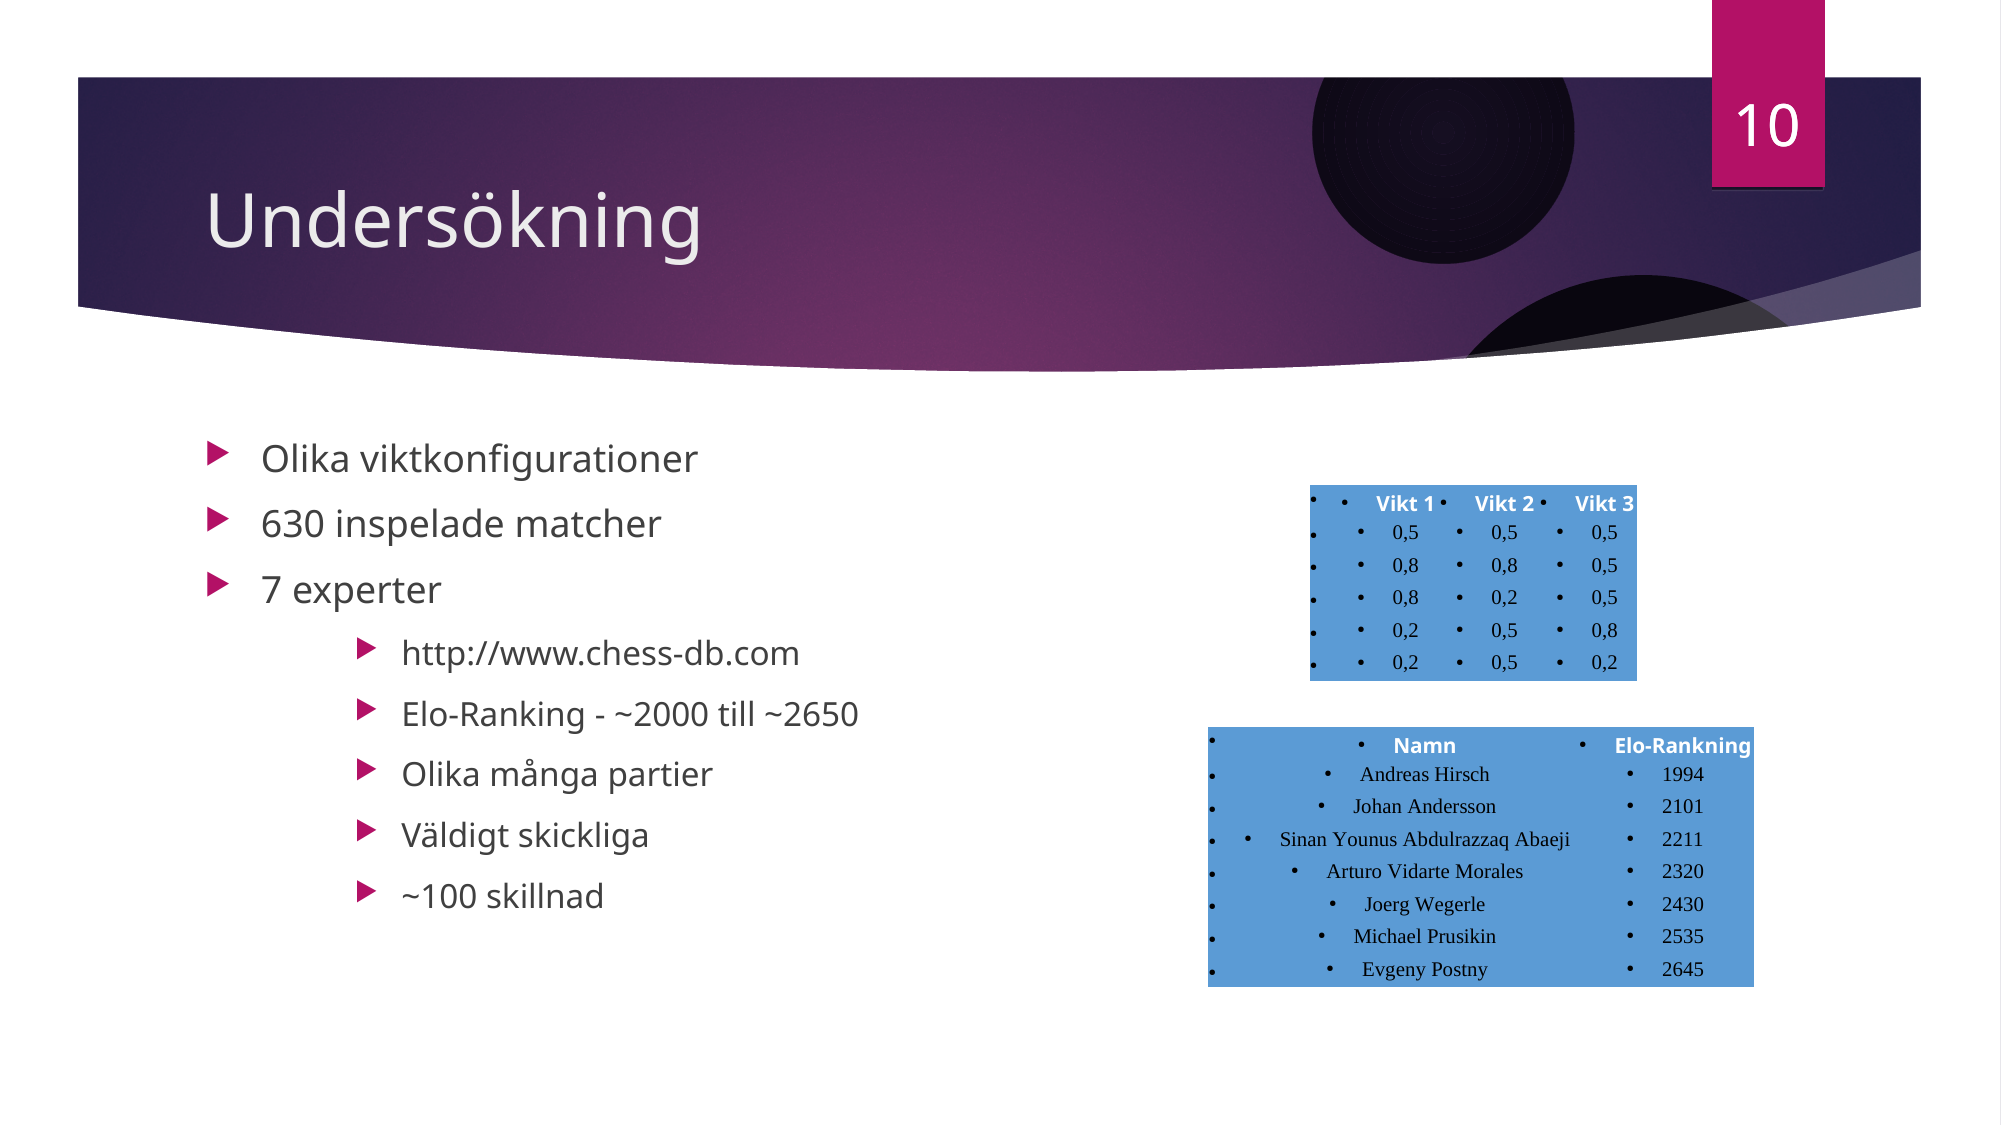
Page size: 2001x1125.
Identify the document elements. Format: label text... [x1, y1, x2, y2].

table_cell 2430 [1577, 889, 1754, 922]
table_cell 0,8 [1537, 615, 1637, 648]
table_cell 2101 [1577, 792, 1754, 824]
table_cell 0,2 [1537, 648, 1637, 681]
table_cell 2211 [1577, 824, 1754, 857]
table_cell [1208, 954, 1238, 987]
table_header Vikt 2 [1437, 485, 1537, 518]
table_cell Arturo Vidarte Morales [1238, 857, 1577, 889]
table_header [1310, 485, 1339, 518]
table_cell 0,2 [1437, 583, 1537, 615]
table_cell 0,8 [1339, 583, 1437, 615]
table_cell Joerg Wegerle [1238, 889, 1577, 922]
table_cell 0,5 [1437, 518, 1537, 550]
list Olika viktkonfigurationer 630 inspelade matcher 7 experter http://www.chess-db.com Elo-Ranking - ~2000 till ~2650 Olika många partier Väldigt skickliga ~100 skillnad [189, 427, 1638, 988]
table_header Vikt 1 [1339, 485, 1437, 518]
table_cell 1994 [1577, 759, 1754, 792]
table_header Namn [1238, 727, 1577, 759]
table_cell 0,2 [1339, 648, 1437, 681]
table_header Vikt 3 [1537, 485, 1637, 518]
table_cell [1208, 922, 1238, 954]
table_cell [1208, 792, 1238, 824]
table_cell 0,5 [1437, 648, 1537, 681]
table_cell 0,2 [1339, 615, 1437, 648]
table_header Elo-Rankning [1577, 727, 1754, 759]
table_cell 0,8 [1437, 550, 1537, 583]
table_cell 2320 [1577, 857, 1754, 889]
table_cell 0,5 [1437, 615, 1537, 648]
table_cell 0,5 [1339, 518, 1437, 550]
table_cell [1208, 857, 1238, 889]
text_box [1698, 48, 1836, 175]
table_cell [1310, 518, 1339, 550]
table_cell [1208, 889, 1238, 922]
table_cell [1310, 550, 1339, 583]
table_cell [1310, 615, 1339, 648]
table_cell 0,8 [1339, 550, 1437, 583]
table_cell [1310, 648, 1339, 681]
table_cell 2645 [1577, 954, 1754, 987]
table_cell [1208, 759, 1238, 792]
table_cell Evgeny Postny [1238, 954, 1577, 987]
table_cell 2535 [1577, 922, 1754, 954]
table_cell [1310, 583, 1339, 615]
table_cell Sinan Younus Abdulrazzaq Abaeji [1238, 824, 1577, 857]
table_cell 0,5 [1537, 550, 1637, 583]
table_cell [1208, 824, 1238, 857]
title Undersökning [189, 159, 1627, 276]
table_cell Andreas Hirsch [1238, 759, 1577, 792]
table_cell 0,5 [1537, 518, 1637, 550]
table_cell Johan Andersson [1238, 792, 1577, 824]
table_header [1208, 727, 1238, 759]
table_cell Michael Prusikin [1238, 922, 1577, 954]
table_cell 0,5 [1537, 583, 1637, 615]
